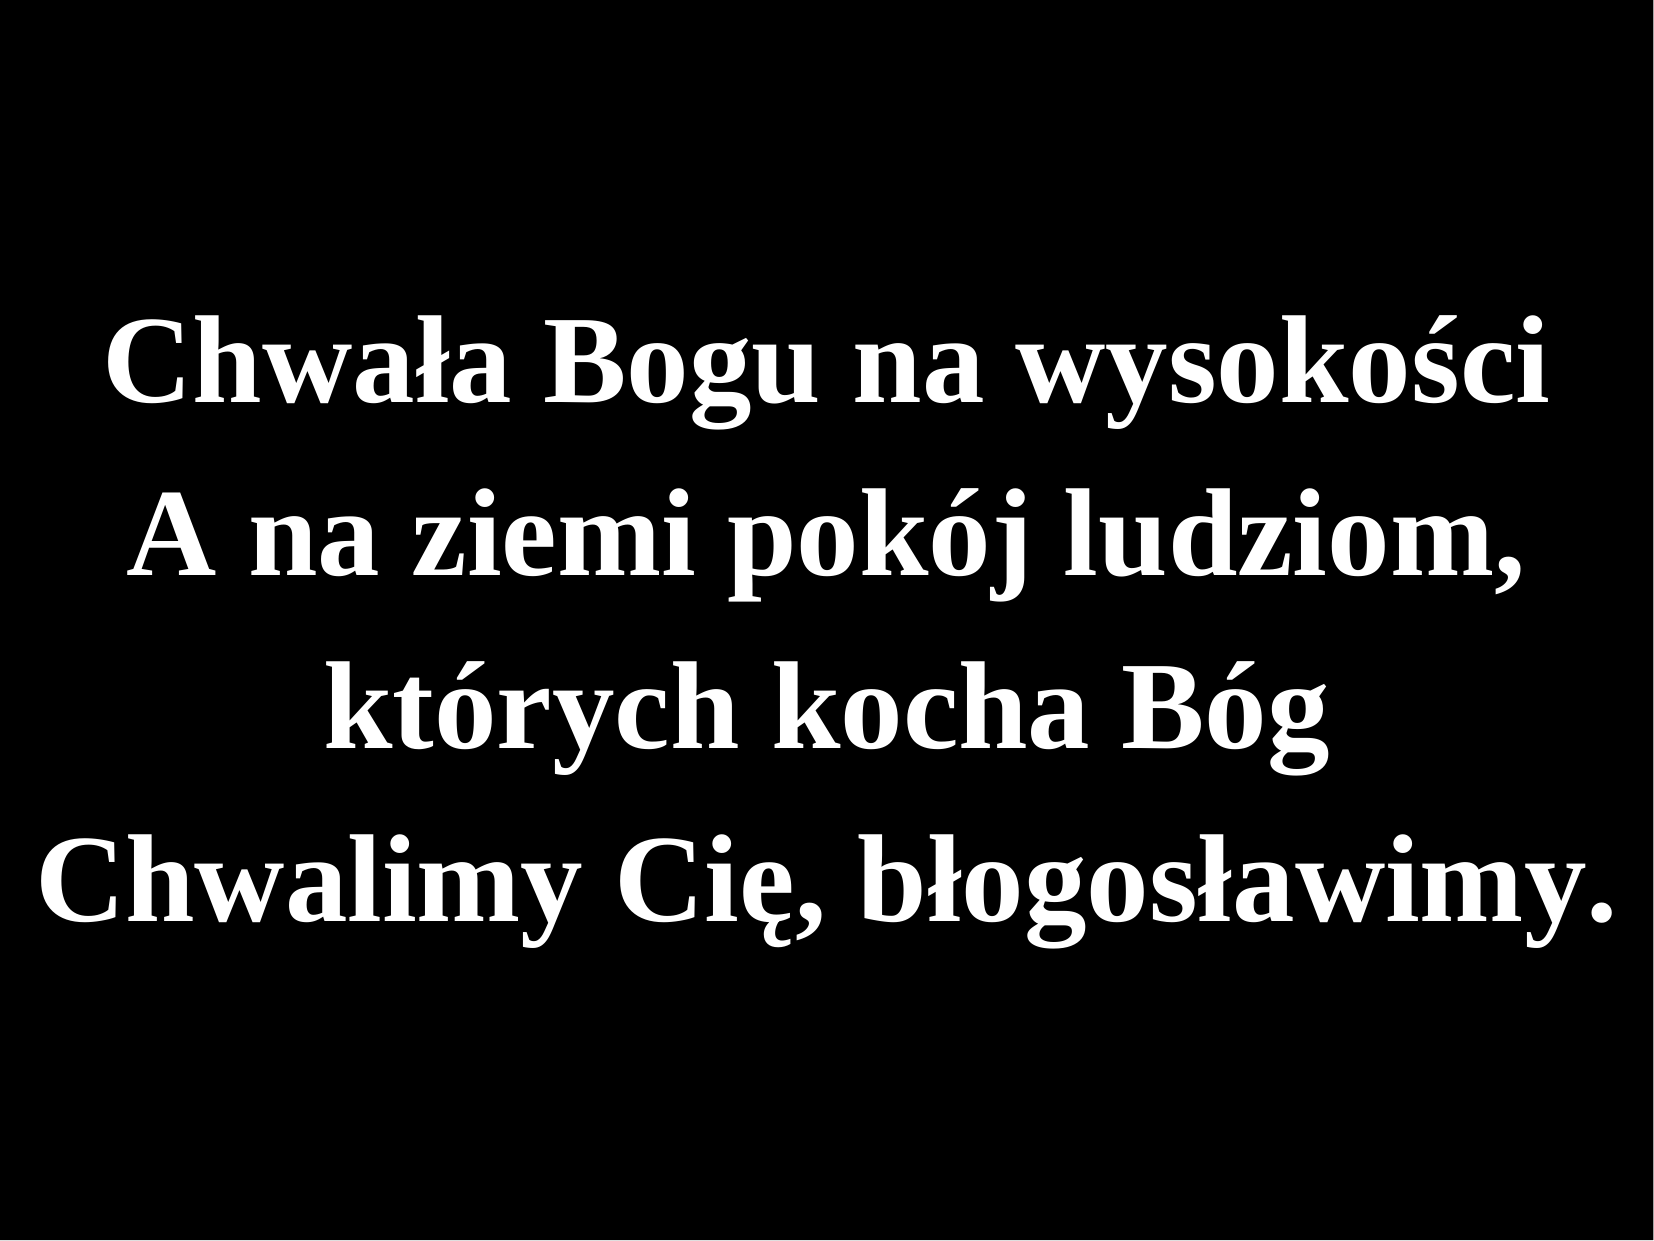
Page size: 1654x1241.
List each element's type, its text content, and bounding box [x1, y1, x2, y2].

title Chwała Bogu na wysokości ppp A na ziemi pokój ludziom, ppp których kocha Bóg ppp Chwalimy Cię, błogosławimy. [0, 0, 1654, 1241]
